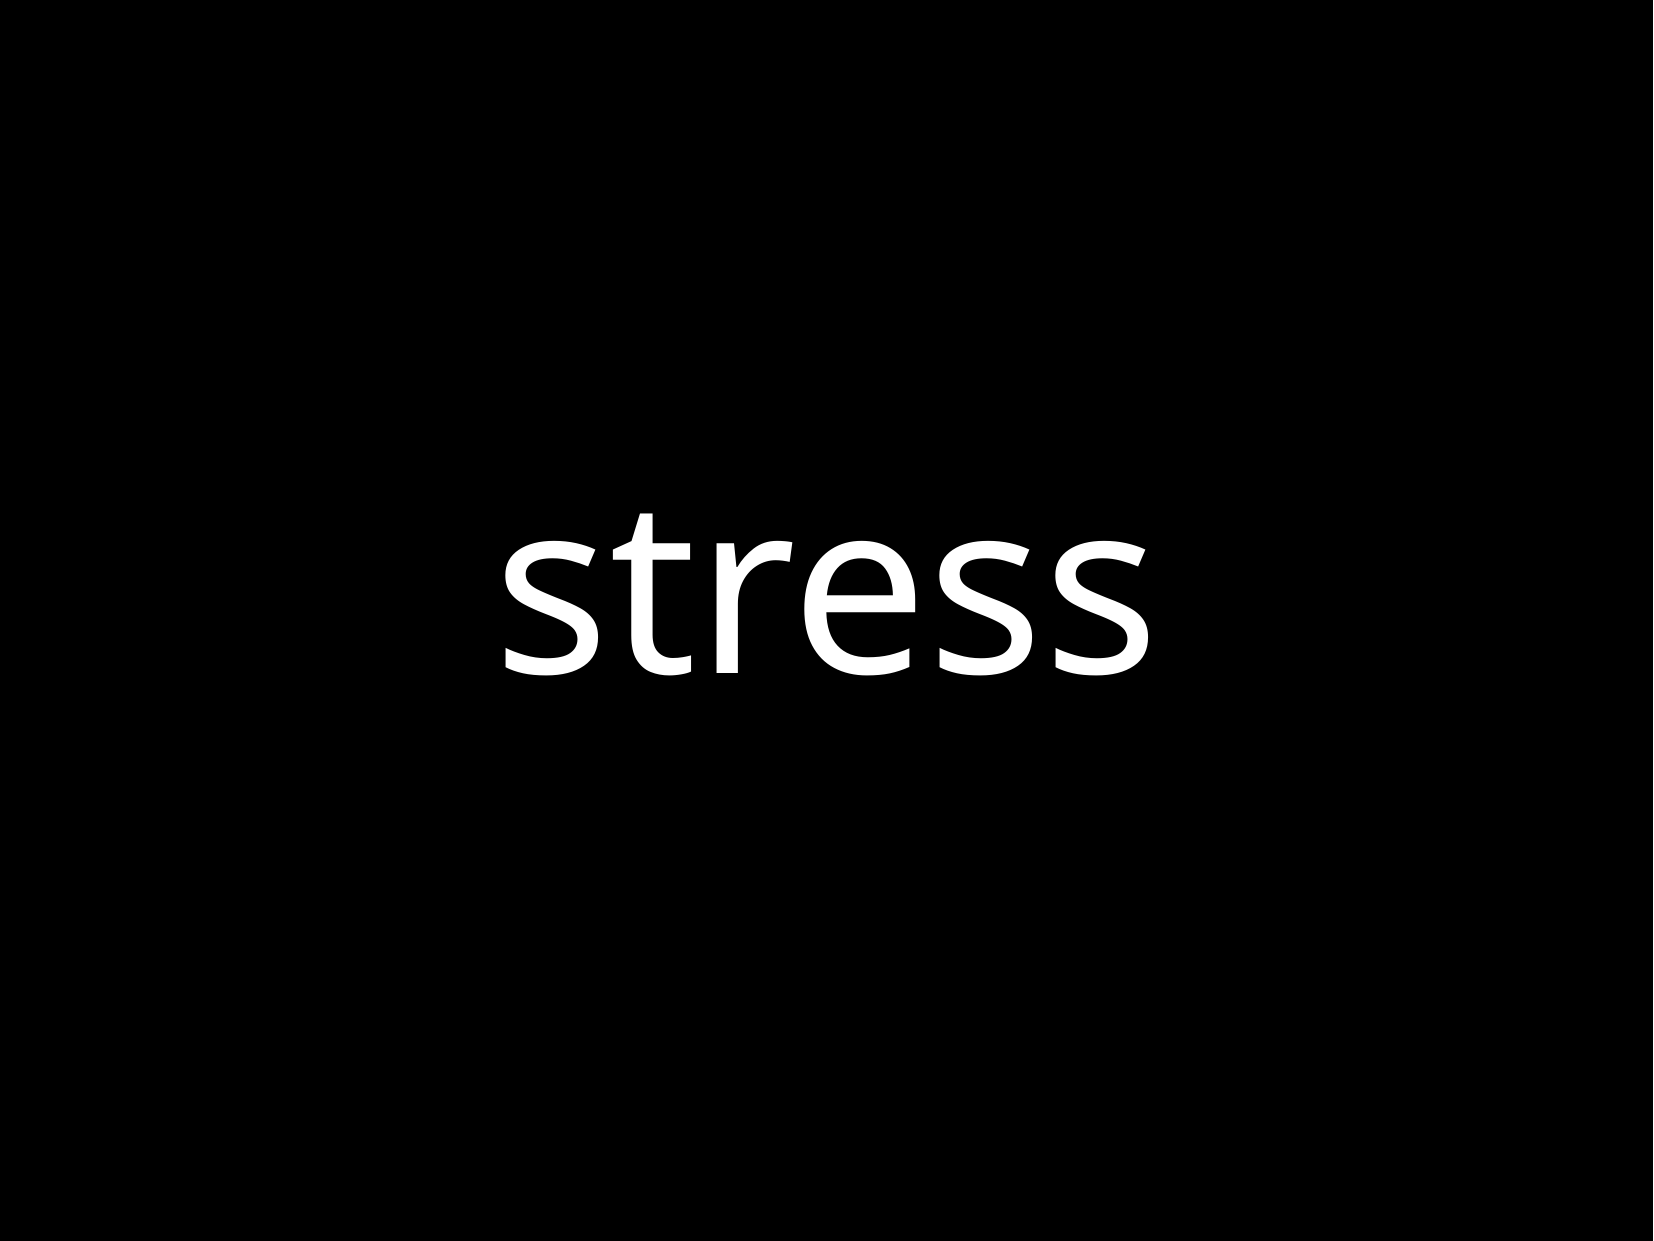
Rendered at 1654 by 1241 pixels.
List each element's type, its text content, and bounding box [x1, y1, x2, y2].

text_box stress [82, 56, 1571, 1102]
